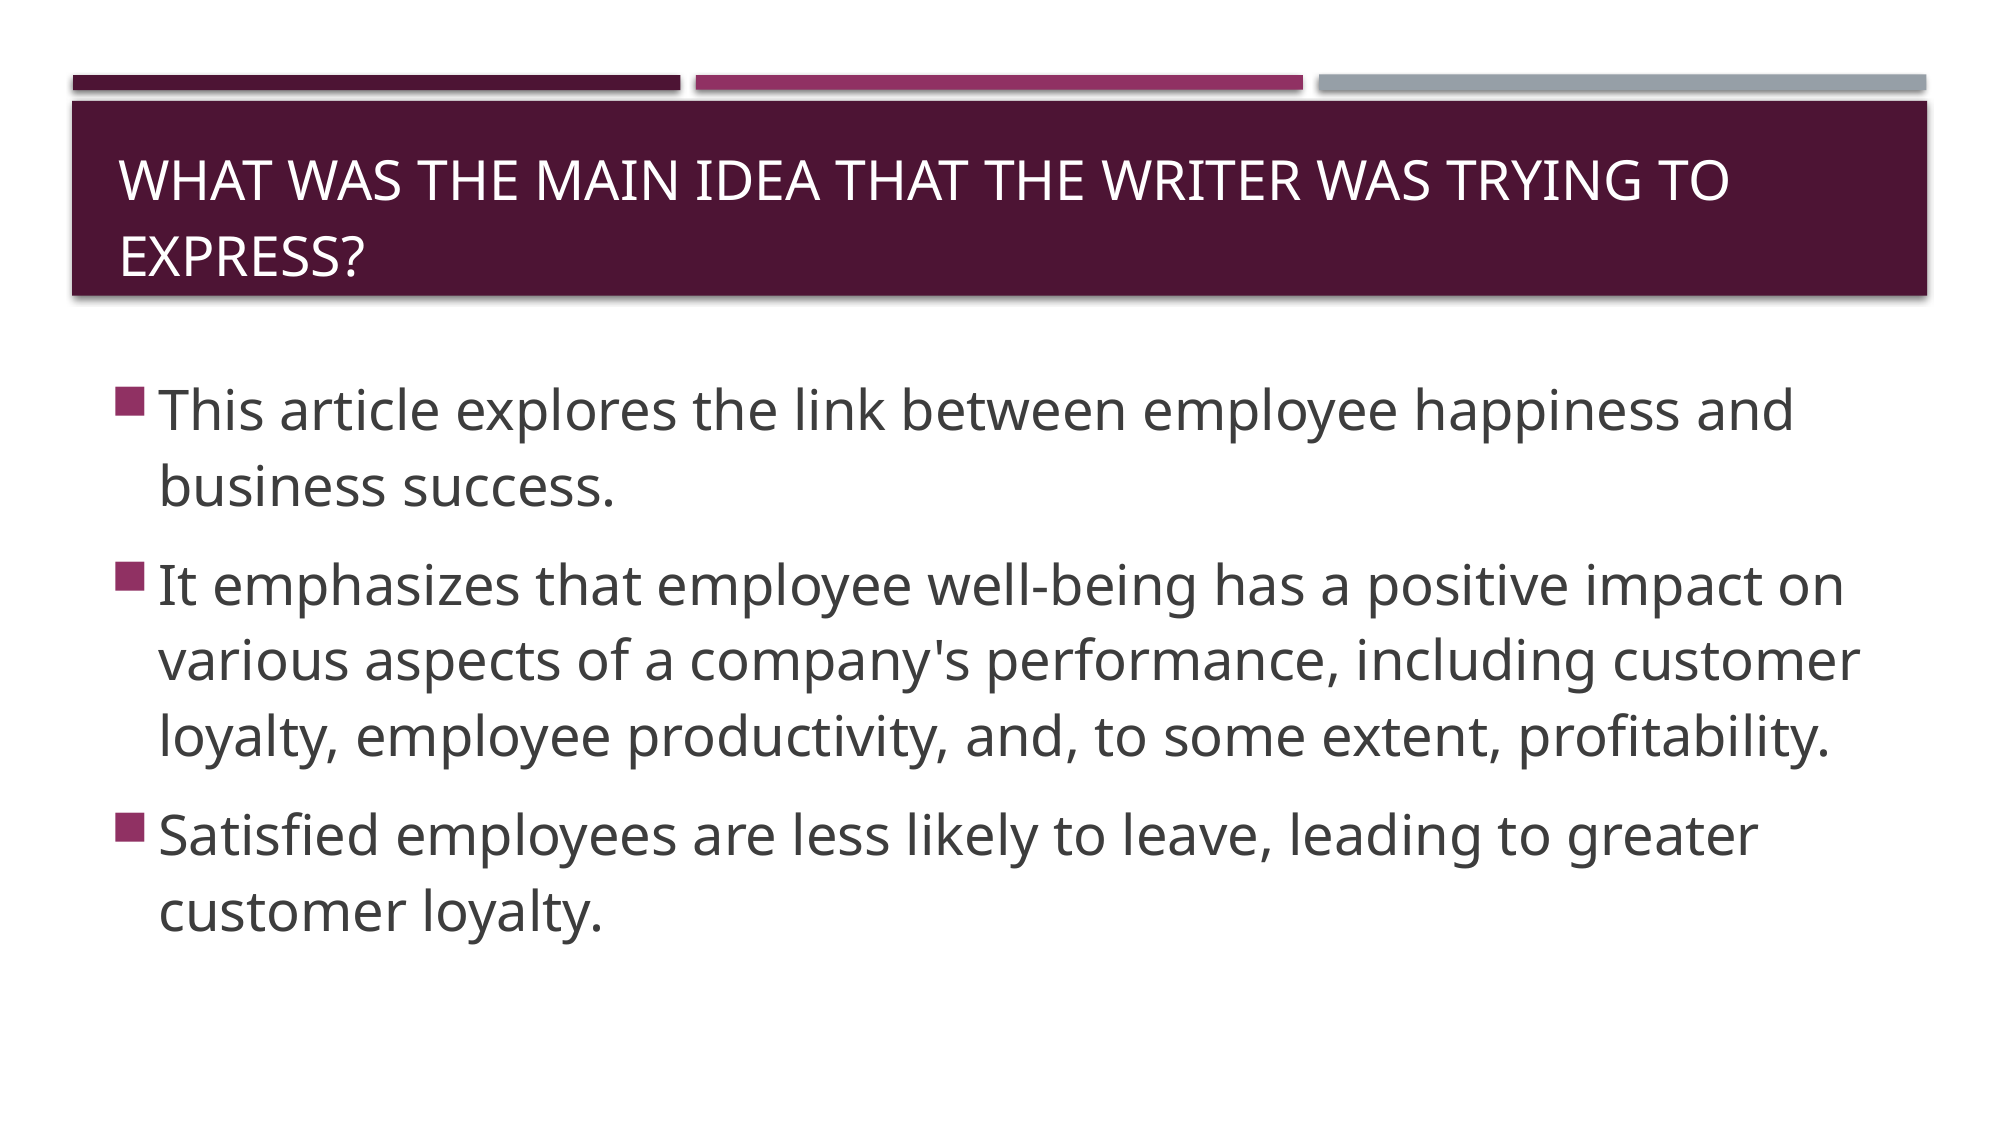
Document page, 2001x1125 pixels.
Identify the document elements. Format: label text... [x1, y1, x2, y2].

list This article explores the link between employee happiness and business success. It emphasizes that employee well-being has a positive impact on various aspects of a company's performance, including customer loyalty, employee productivity, and, to some extent, profitability. Satisfied employees are less likely to leave, leading to greater customer loyalty. [95, 357, 1905, 961]
title What was the main idea that the writer was trying to express? [103, 134, 1913, 300]
